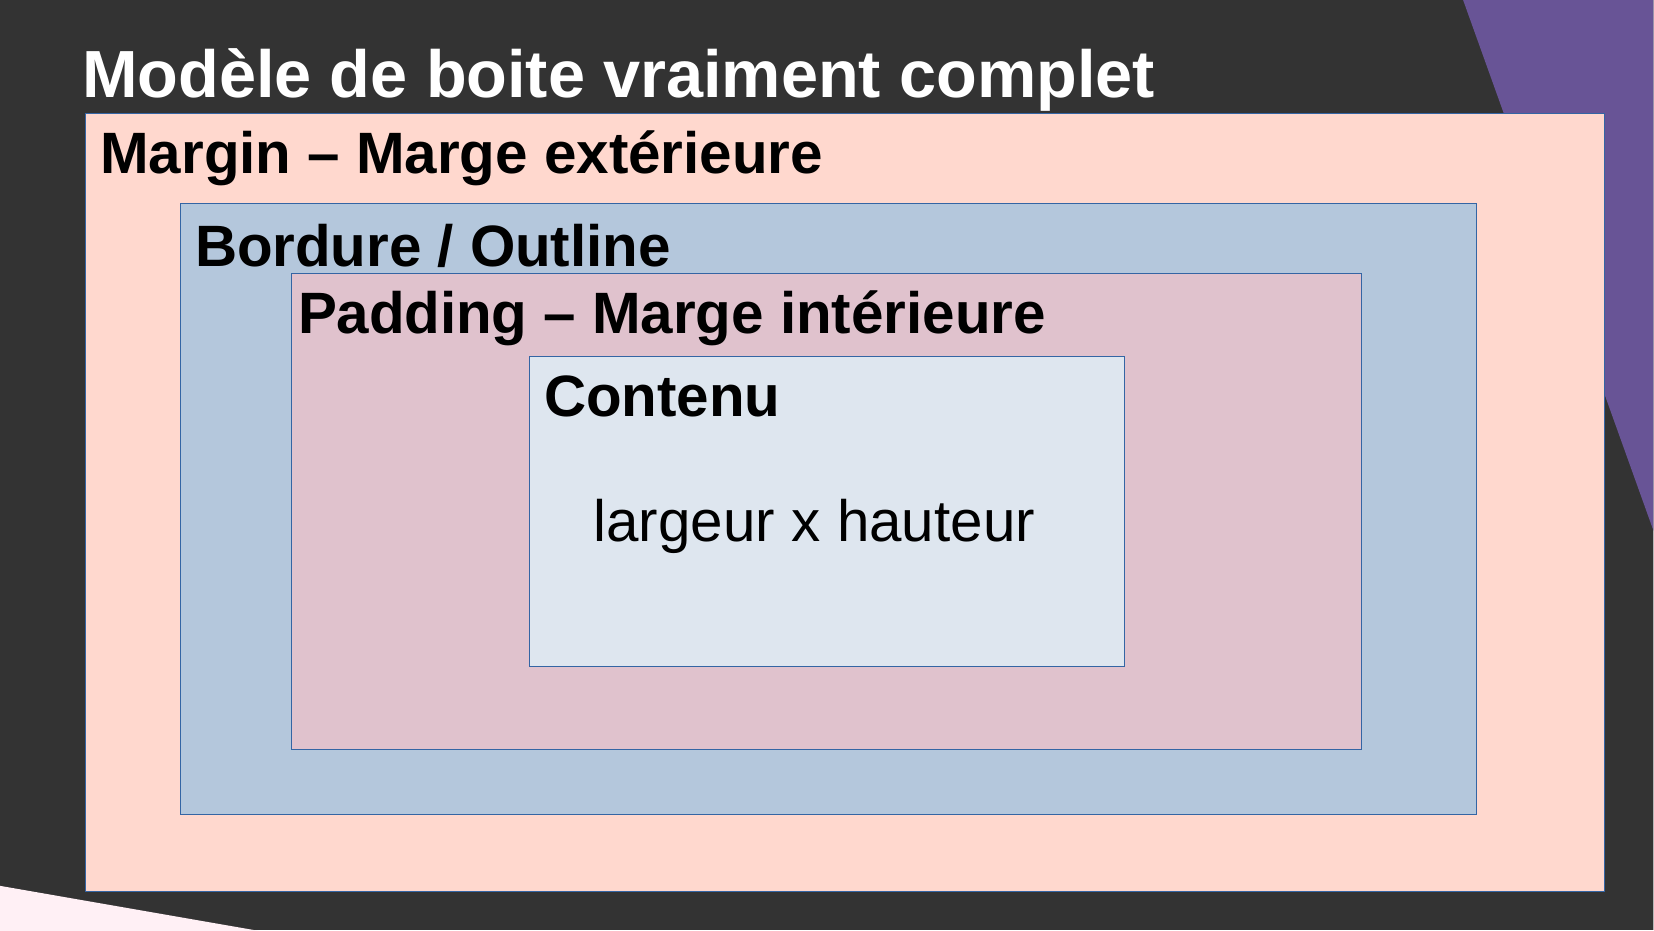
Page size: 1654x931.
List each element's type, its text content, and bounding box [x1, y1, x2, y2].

text_box Margin – Marge extérieure [85, 113, 1079, 194]
text_box largeur x hauteur [578, 481, 1075, 562]
text_box [85, 0, 1654, 892]
text_box Padding – Marge intérieure [283, 273, 1276, 354]
text_box [0, 885, 260, 931]
text_box Contenu [529, 356, 839, 437]
text_box Bordure / Outline [180, 205, 1173, 286]
title Modèle de boite vraiment complet [82, 37, 1571, 112]
